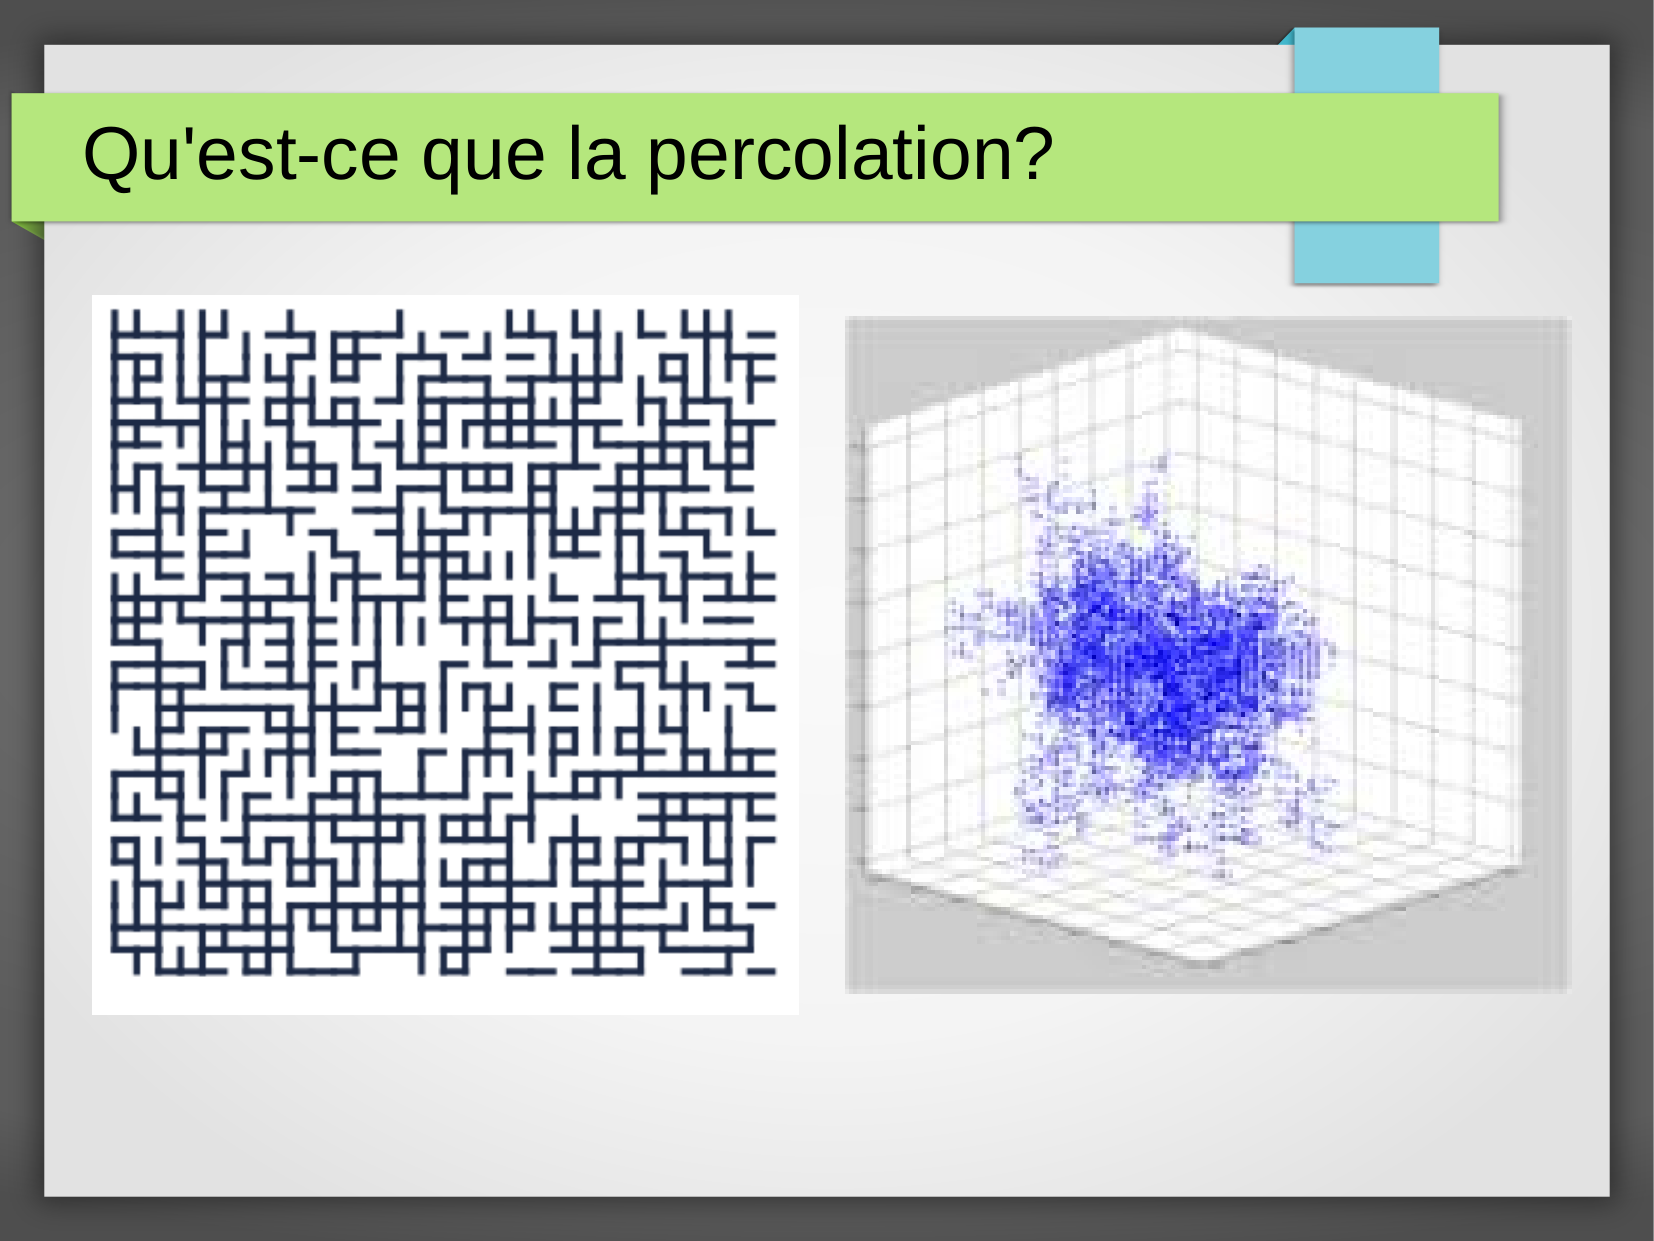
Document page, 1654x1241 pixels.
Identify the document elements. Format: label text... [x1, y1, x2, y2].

picture [0, 0, 1654, 1241]
title Qu'est-ce que la percolation? [82, 94, 1264, 213]
